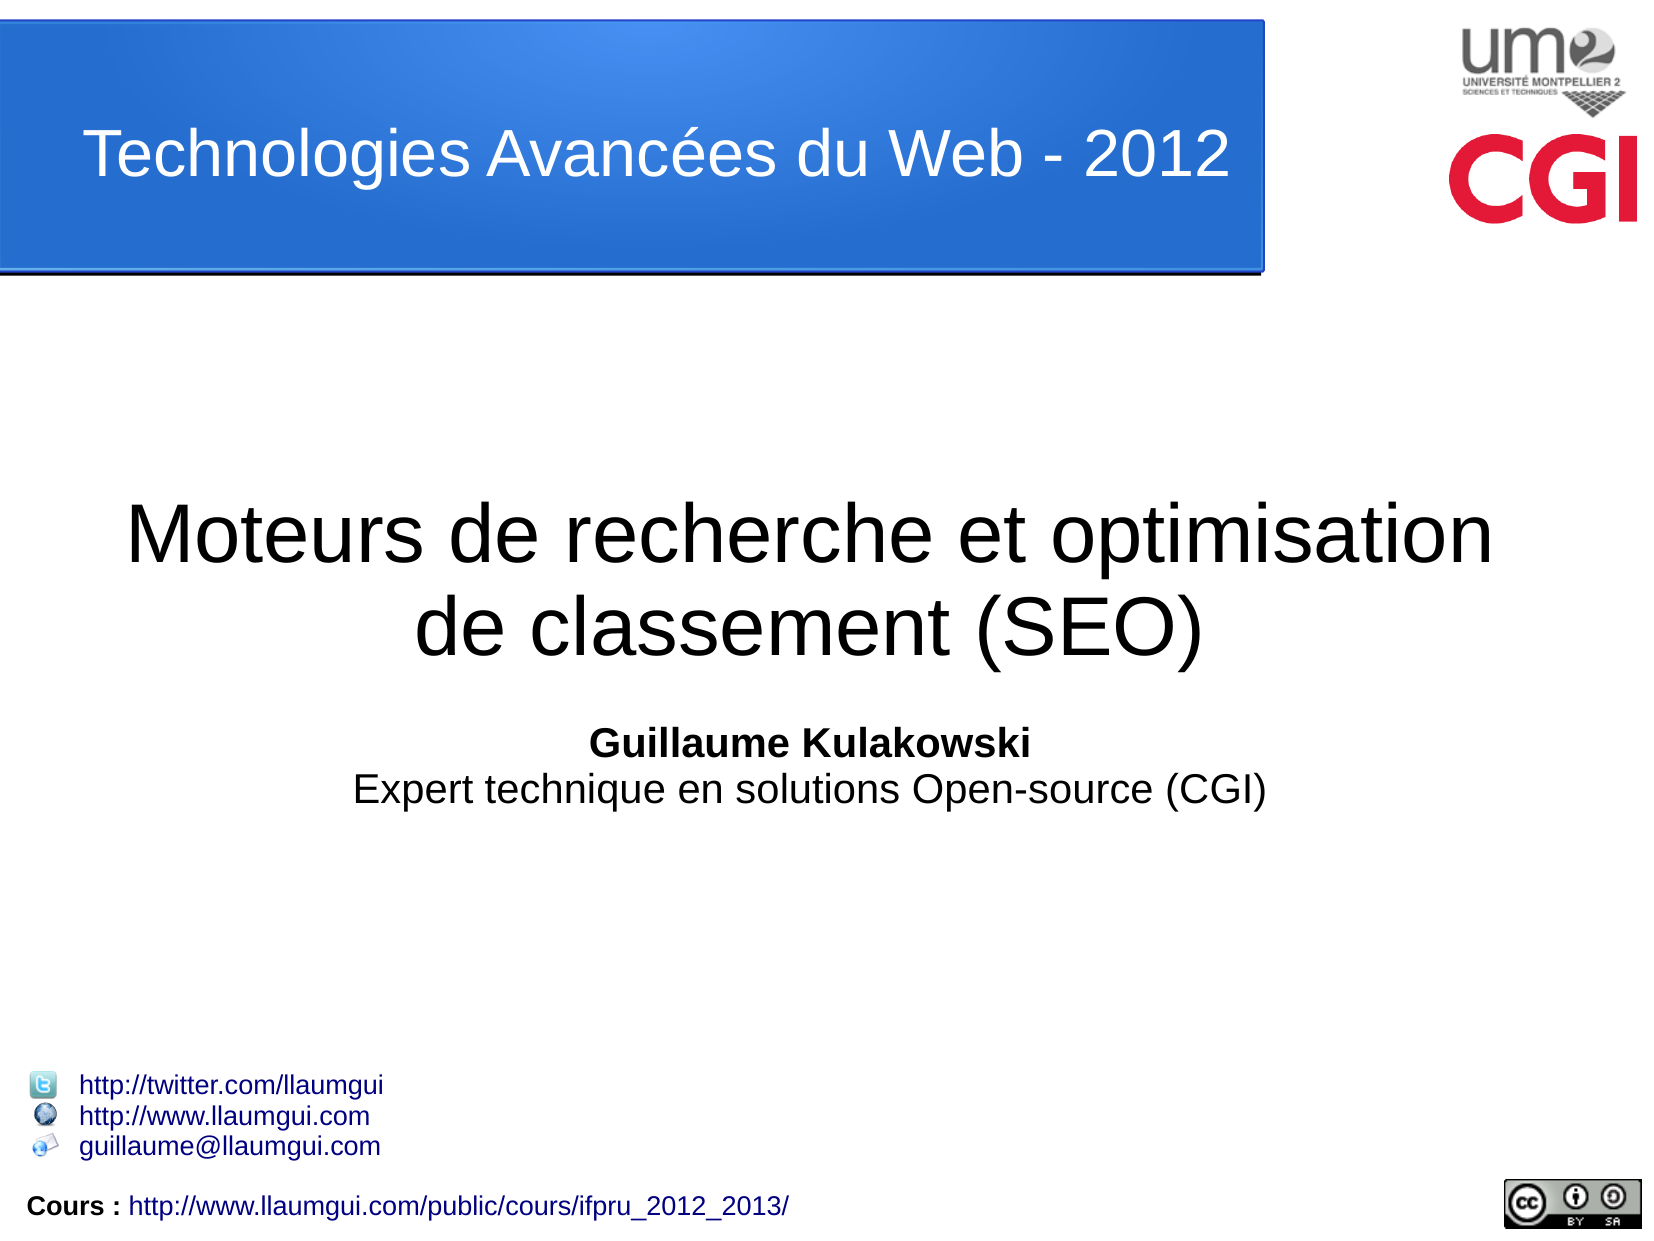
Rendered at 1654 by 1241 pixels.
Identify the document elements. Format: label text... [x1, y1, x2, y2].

picture [32, 1130, 60, 1158]
subtitle Moteurs de recherche et optimisation de classement (SEO) Guillaume Kulakowski Expert technique en solutions Open-source (CGI) [82, 290, 1538, 1010]
picture [1445, 132, 1642, 225]
picture [1504, 1179, 1642, 1229]
title Technologies Avancées du Web - 2012 [82, 49, 1250, 257]
text_box http://twitter.com/llaumgui http://www.llaumgui.com guillaume@llaumgui.com Cours : http://www.llaumgui.com/public/cours/ifpru_2012_2013/ [11, 986, 1223, 1229]
picture [1451, 18, 1642, 125]
picture [32, 1101, 59, 1129]
picture [29, 1071, 57, 1099]
